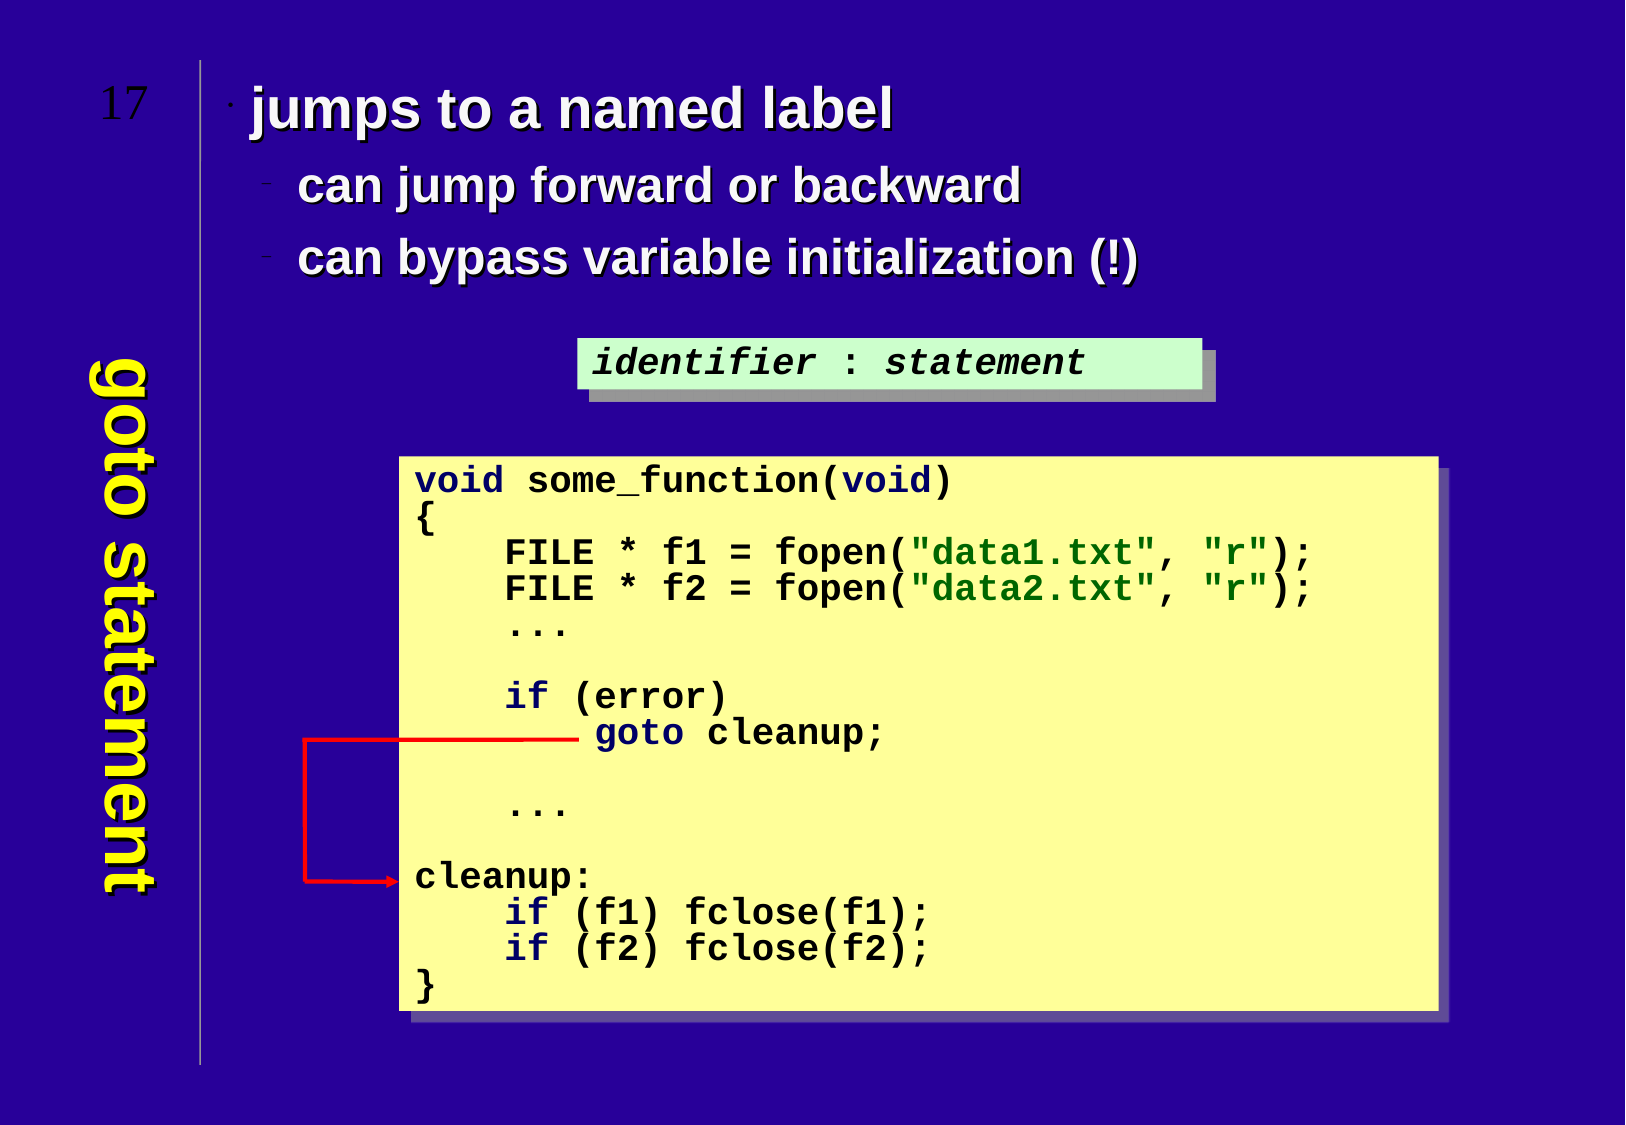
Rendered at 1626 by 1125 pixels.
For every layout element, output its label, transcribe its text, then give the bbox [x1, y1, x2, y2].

title goto statement [50, 187, 188, 1063]
list jumps to a named label can jump forward or backward can bypass variable initialization (!) [212, 62, 1550, 1063]
text_box identifier : statement [577, 338, 1203, 390]
text_box void some_function(void) { FILE * f1 = fopen("data1.txt", "r"); FILE * f2 = fopen("data2.txt", "r"); ... if (error) goto cleanup; ... cleanup: if (f1) fclose(f1); if (f2) fclose(f2); } [399, 456, 1439, 1011]
